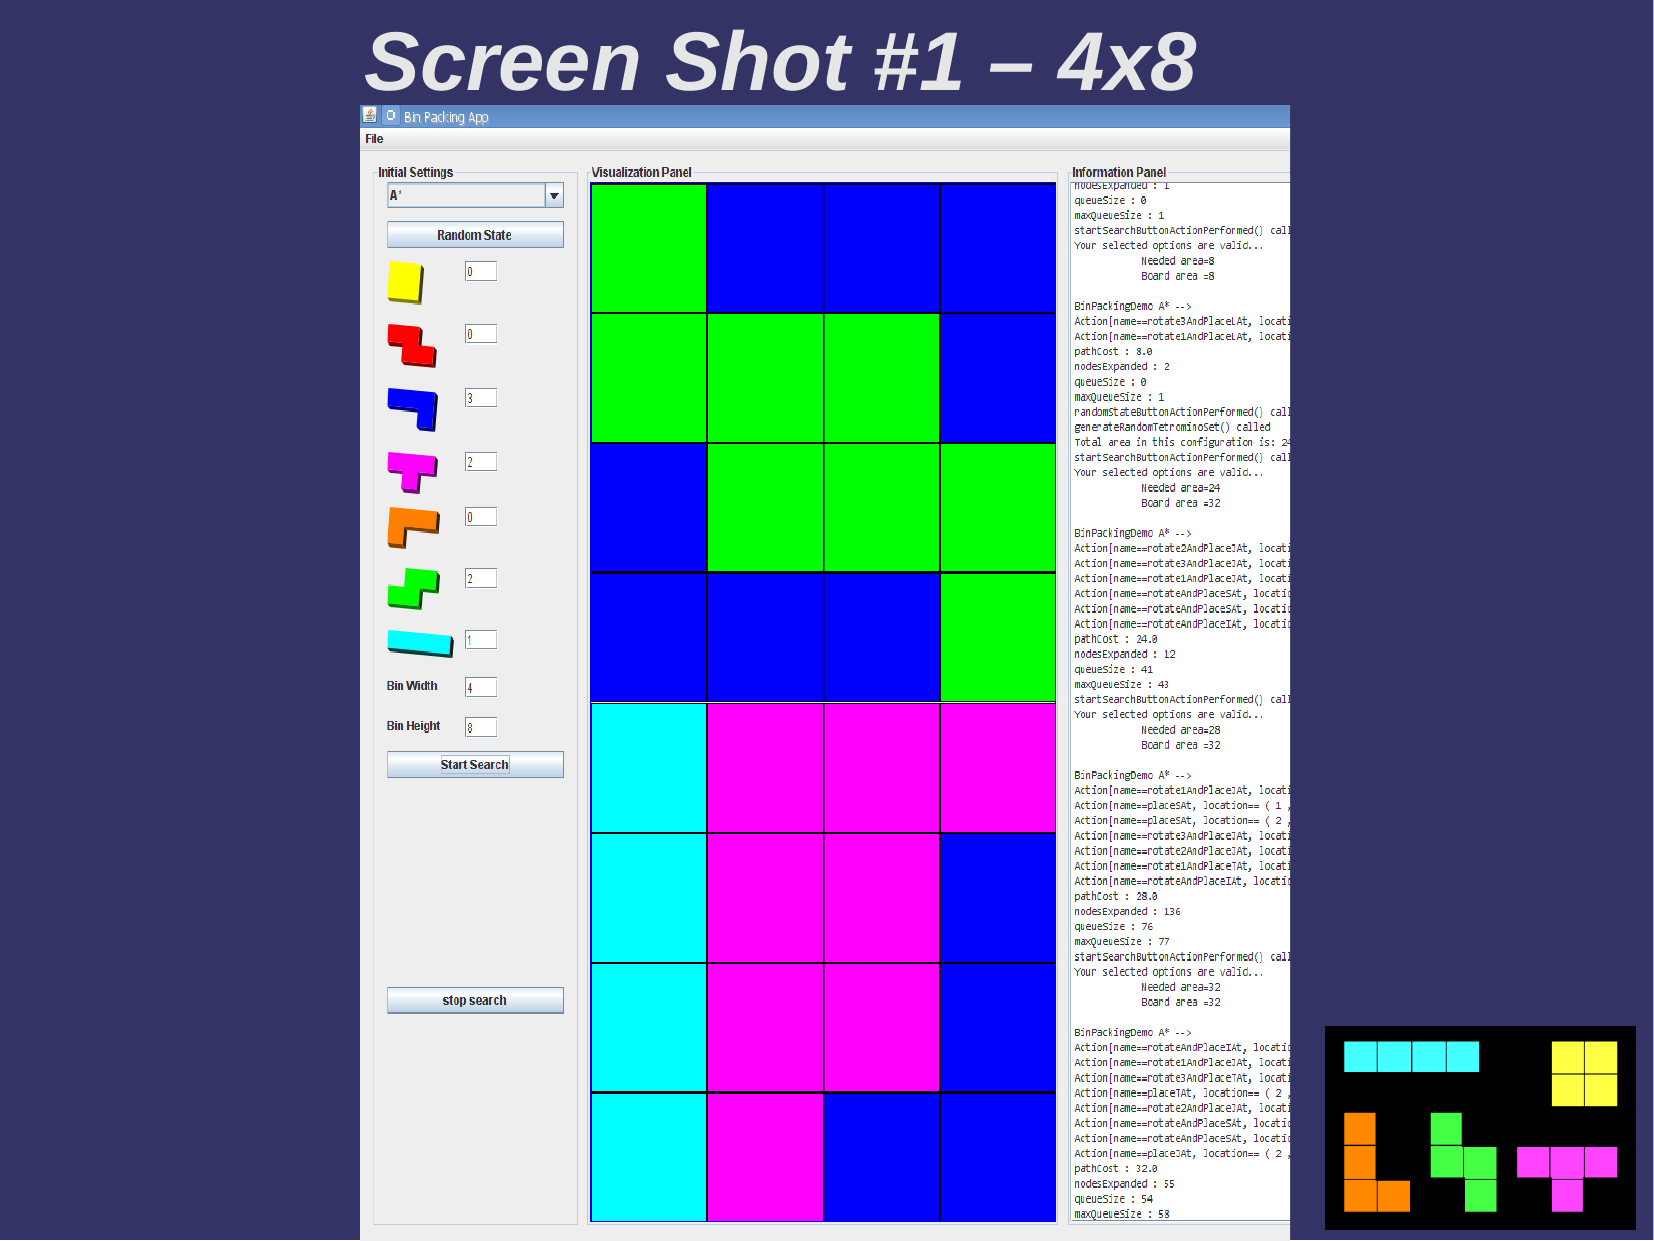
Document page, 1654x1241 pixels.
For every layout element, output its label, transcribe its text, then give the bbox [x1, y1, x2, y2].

picture [360, 105, 1291, 1241]
picture [1325, 1026, 1636, 1230]
title Screen Shot #1 – 4x8 [75, 0, 1488, 166]
